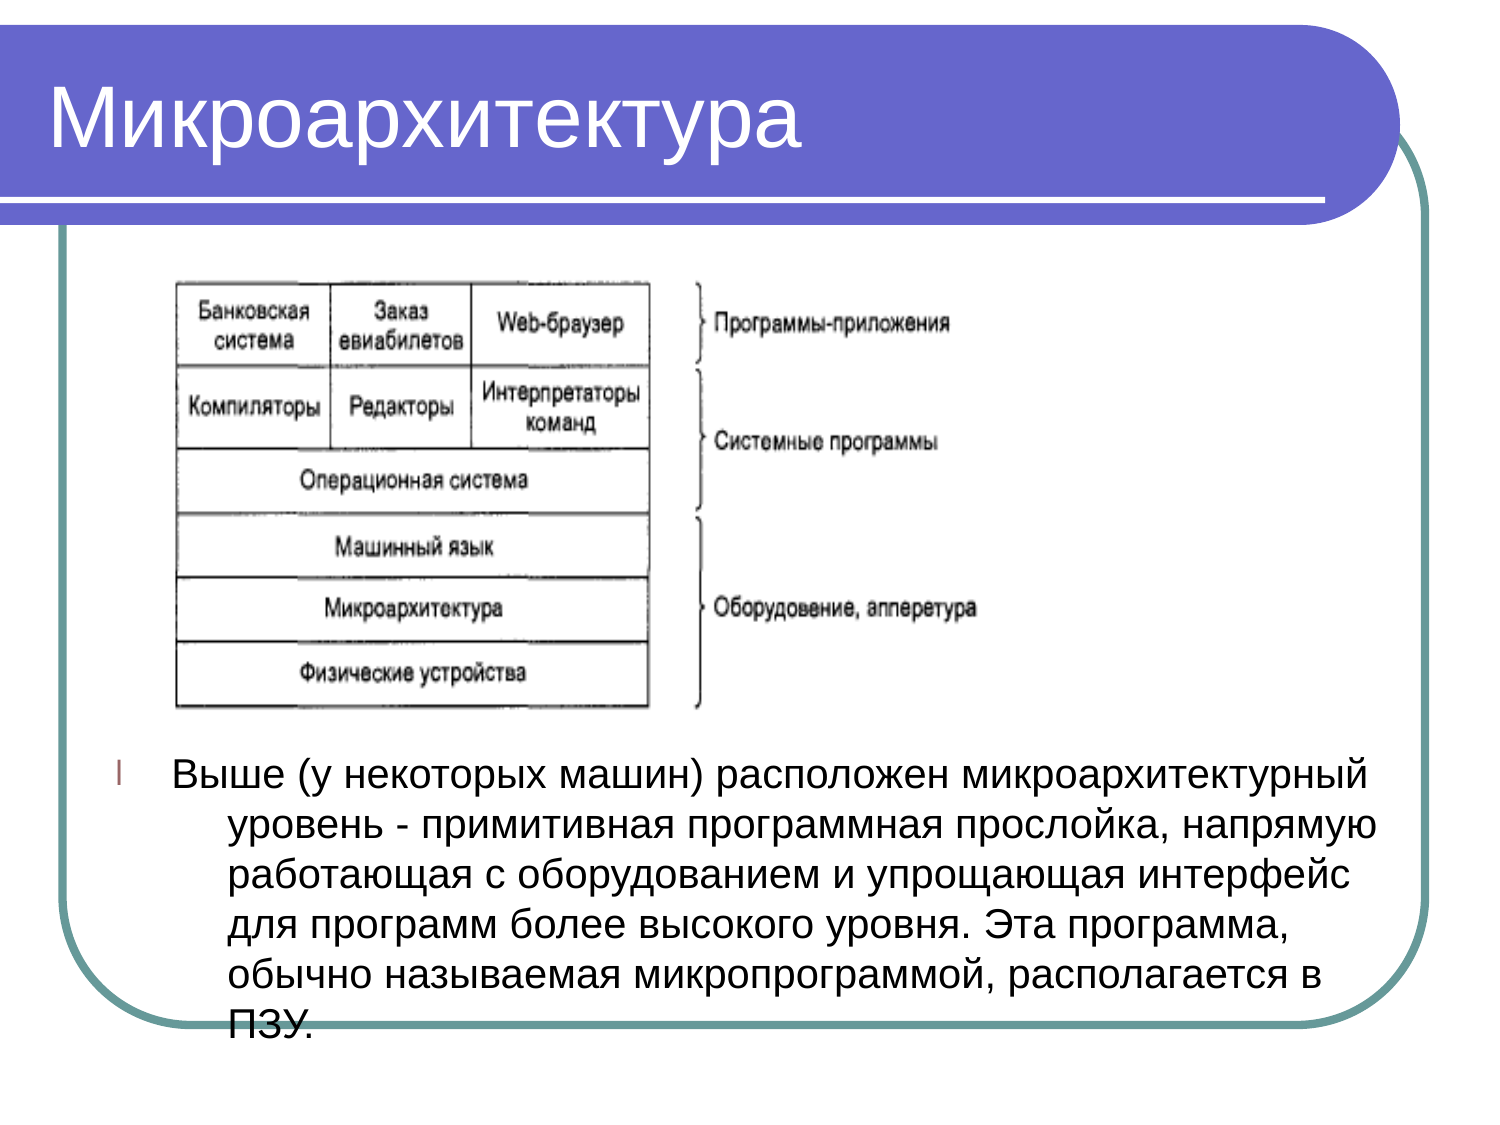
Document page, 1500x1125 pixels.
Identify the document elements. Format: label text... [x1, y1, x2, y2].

picture [159, 267, 987, 722]
title Микроархитектура [32, 37, 1347, 188]
text_box Выше (у некоторых машин) расположен микроархитектурный уровень - примитивная программная прослойка, напрямую работающая с оборудованием и упрощающая интерфейс для программ более высокого уровня. Эта программа, обычно называемая микропрограммой, располагается в ПЗУ. [100, 740, 1400, 988]
